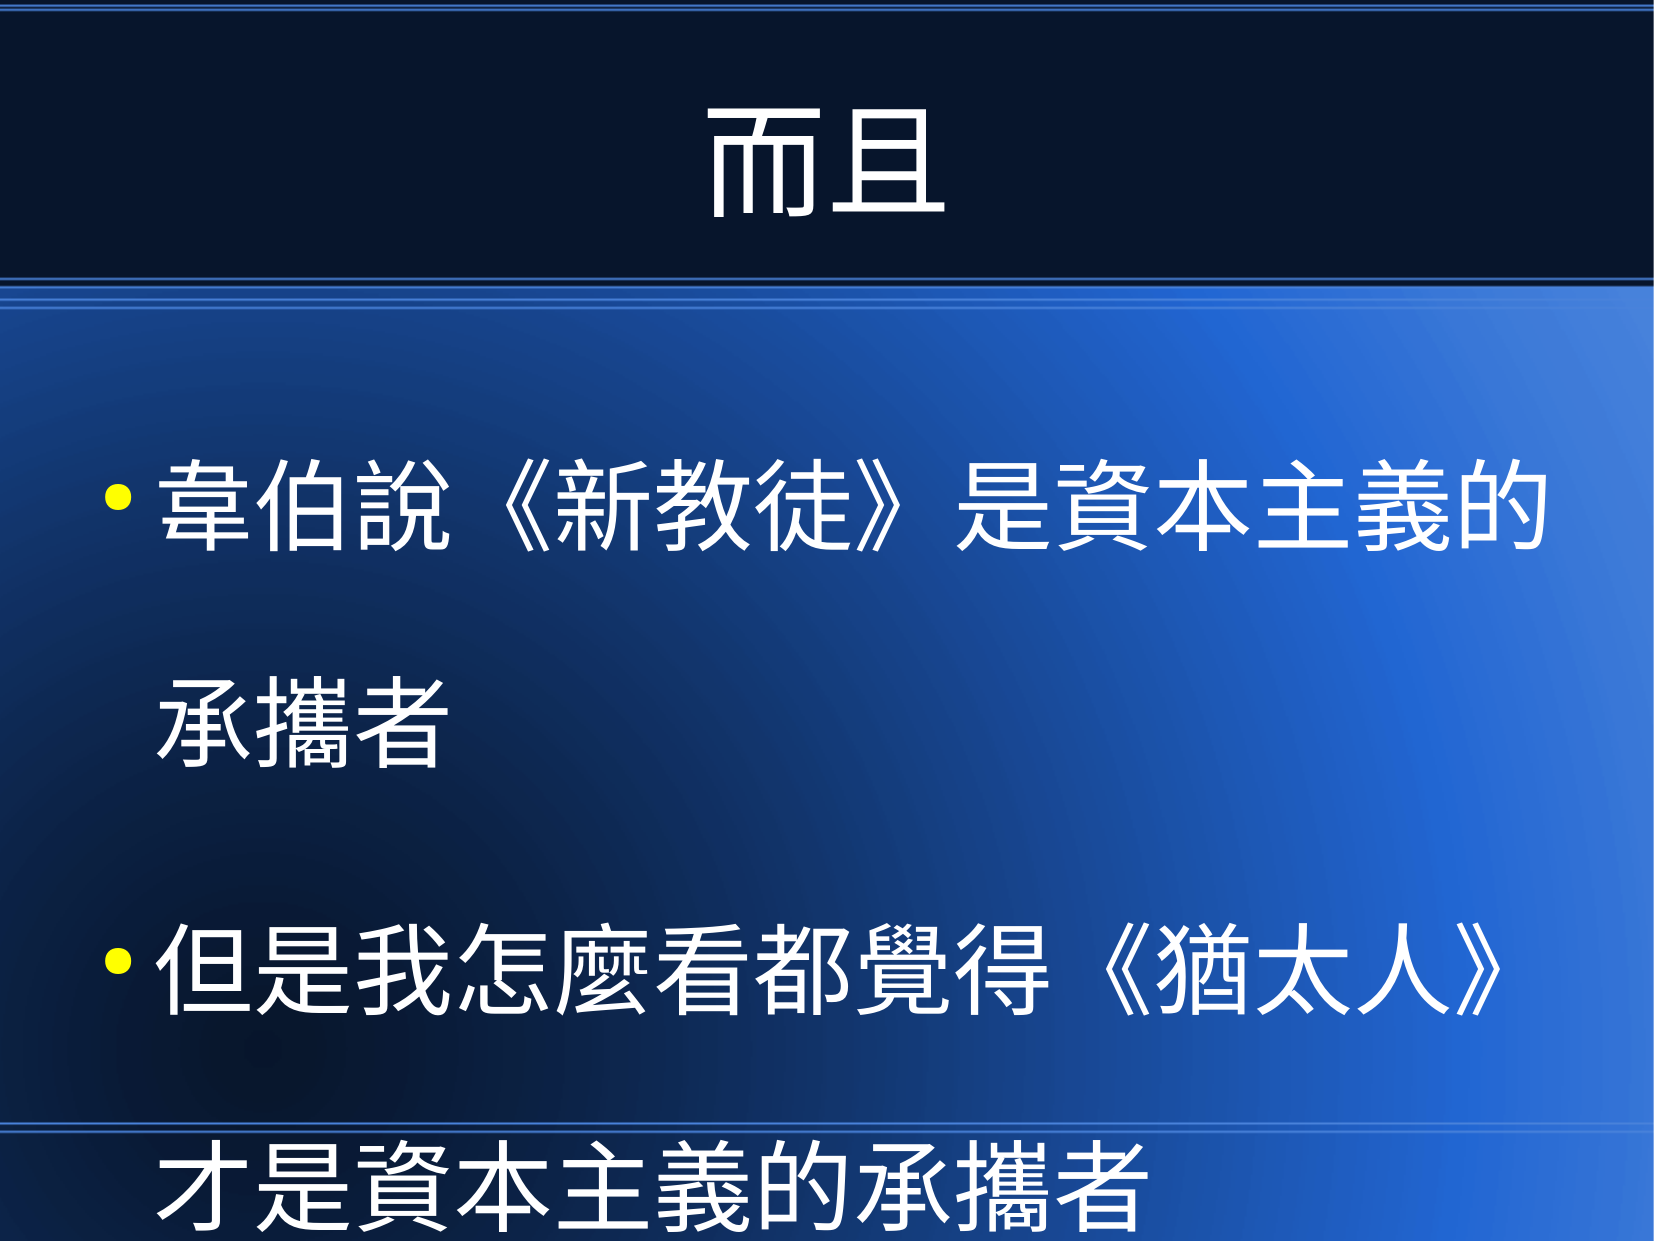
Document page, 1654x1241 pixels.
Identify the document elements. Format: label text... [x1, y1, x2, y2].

list 韋伯說《新教徒》是資本主義的承攜者 但是我怎麼看都覺得《猶太人》才是資本主義的承攜者 [82, 355, 1571, 1241]
title 而且 [82, 49, 1571, 257]
picture [0, 0, 1654, 1241]
